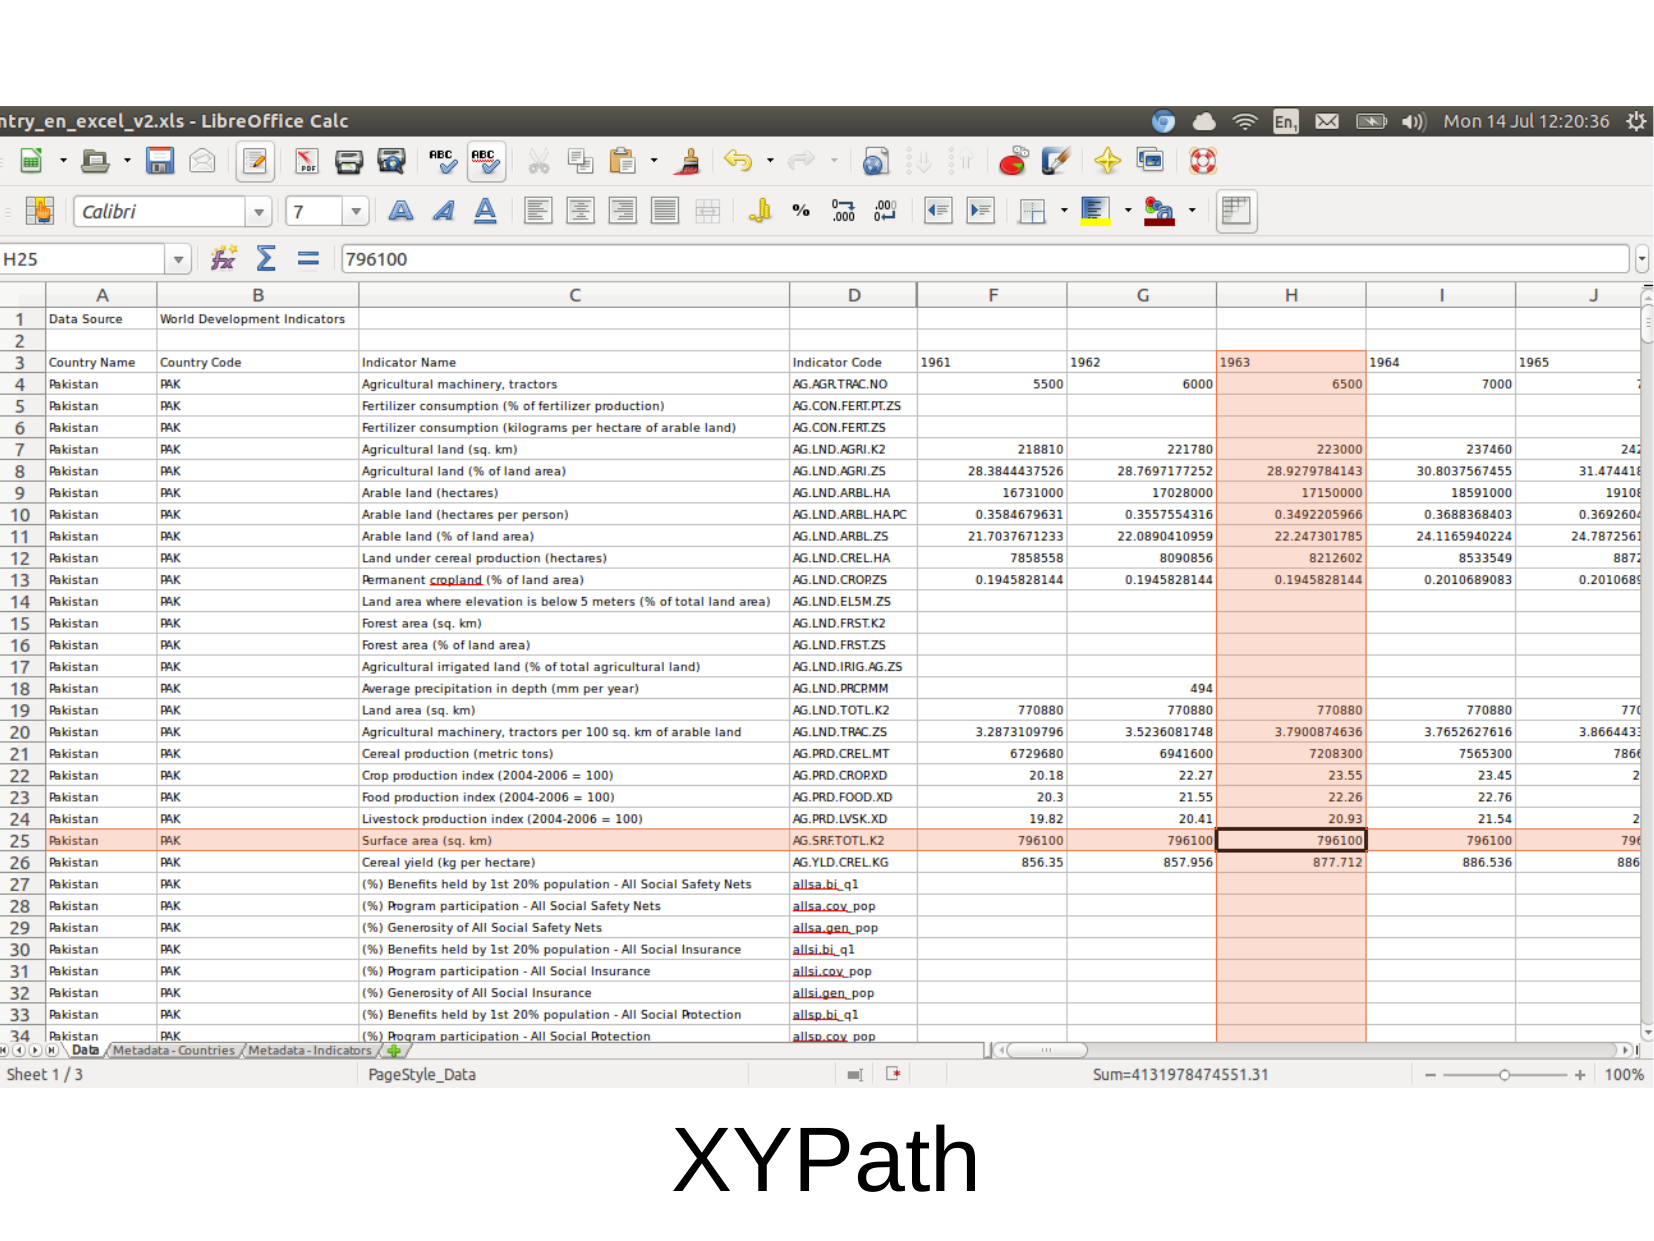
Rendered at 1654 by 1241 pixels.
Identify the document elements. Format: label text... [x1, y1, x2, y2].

title XYPath [82, 1056, 1571, 1241]
picture [0, 106, 1654, 1088]
